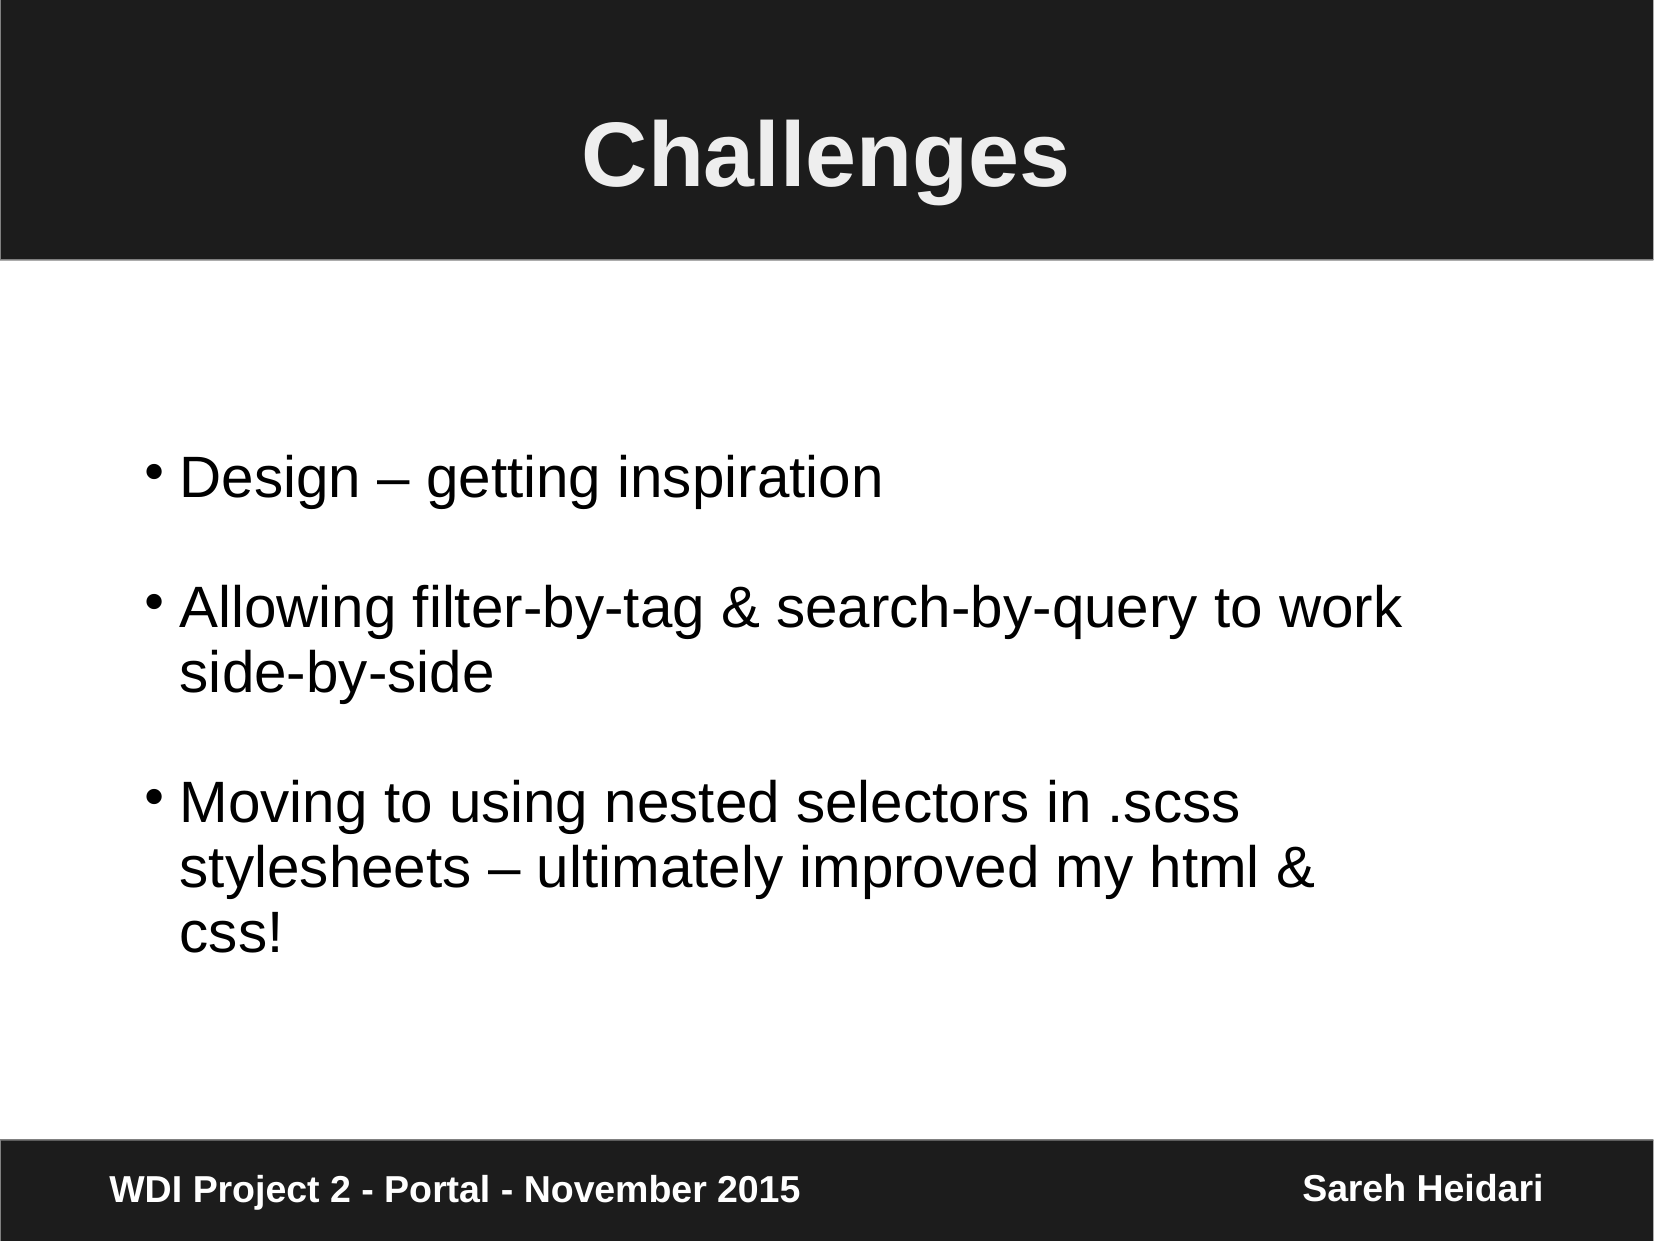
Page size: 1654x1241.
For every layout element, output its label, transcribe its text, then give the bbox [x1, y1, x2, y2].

text_box Design – getting inspiration Allowing filter-by-tag & search-by-query to work side-by-side Moving to using nested selectors in .scss stylesheets – ultimately improved my html & css! [129, 433, 1442, 839]
text_box Sareh Heidari [1287, 1157, 1607, 1241]
text_box WDI Project 2 - Portal - November 2015 [94, 1159, 863, 1241]
title Challenges [82, 49, 1571, 257]
text_box [0, 1139, 1654, 1241]
text_box [0, 0, 1654, 260]
